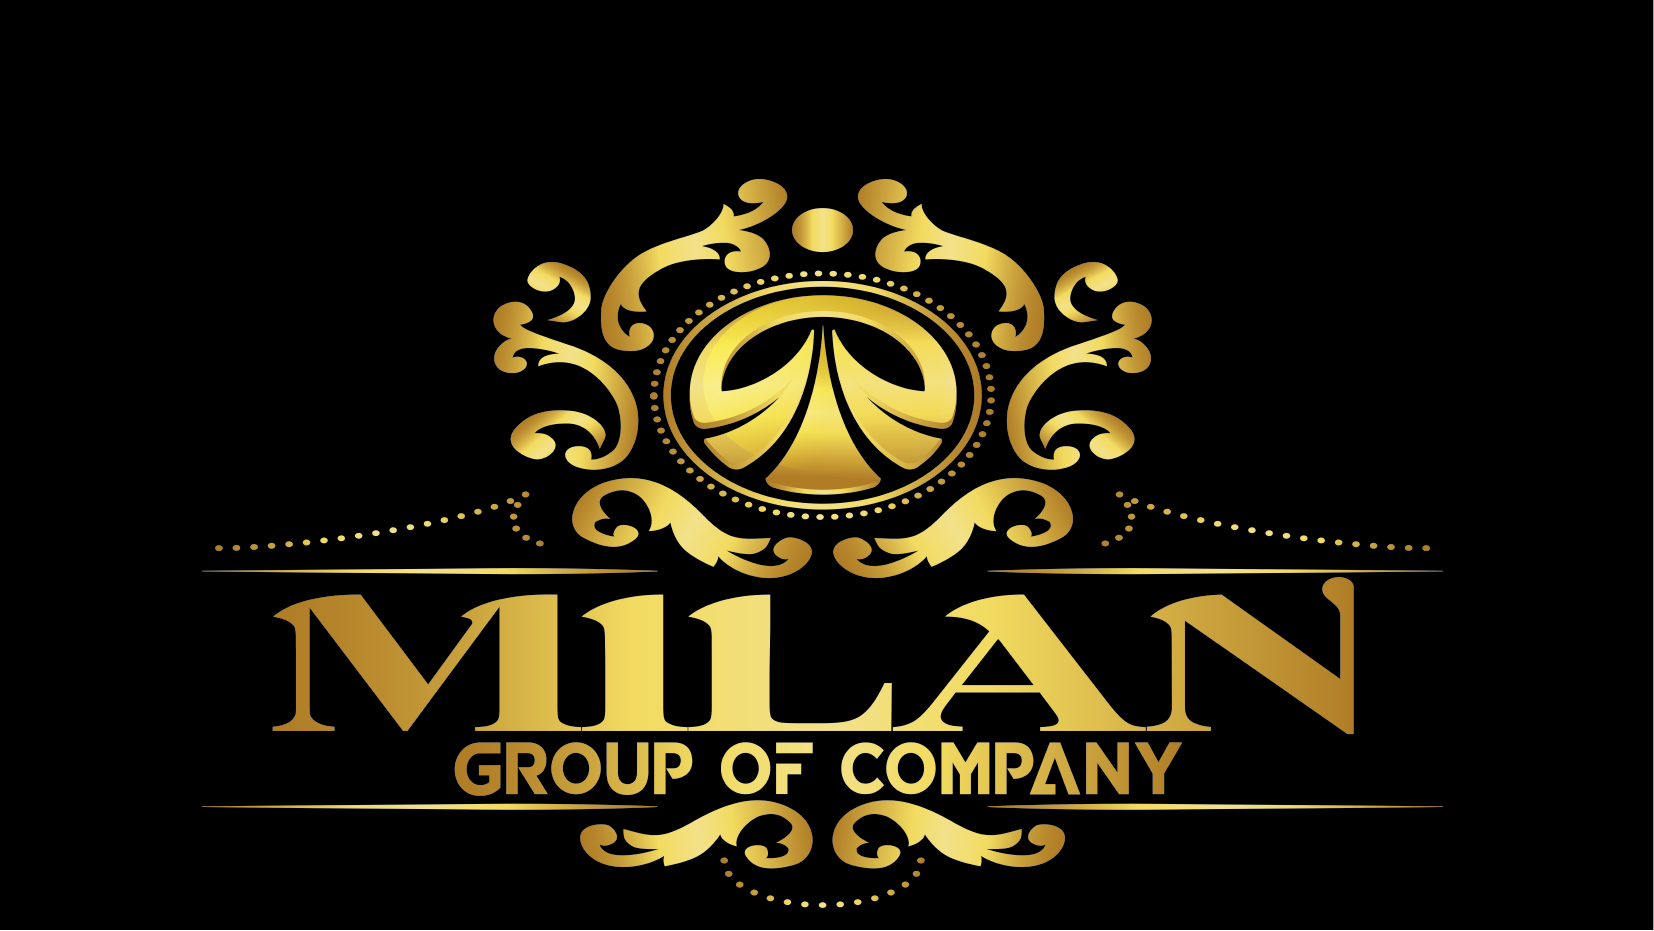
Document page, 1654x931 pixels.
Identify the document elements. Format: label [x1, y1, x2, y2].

picture [202, 179, 1443, 908]
